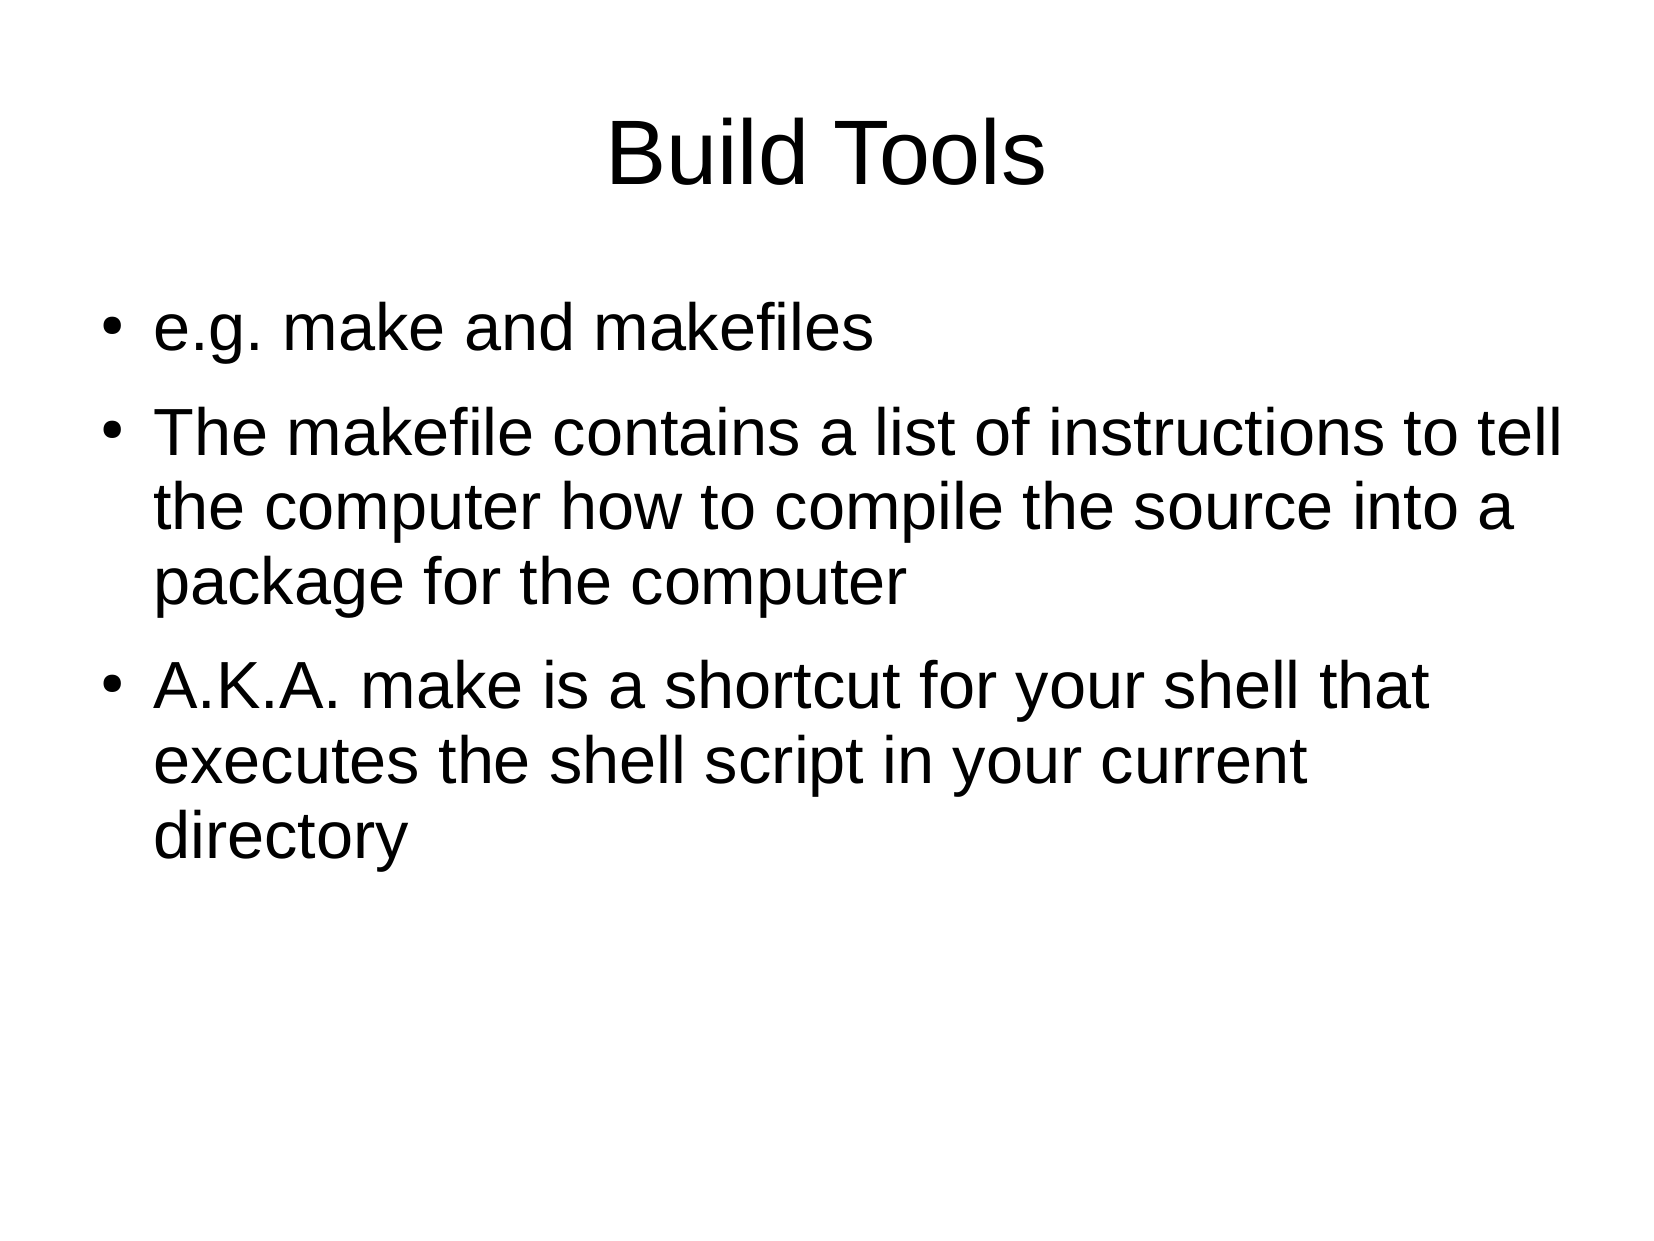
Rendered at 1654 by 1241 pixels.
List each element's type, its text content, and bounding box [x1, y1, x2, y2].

title Build Tools [82, 49, 1571, 257]
list e.g. make and makefiles The makefile contains a list of instructions to tell the computer how to compile the source into a package for the computer A.K.A. make is a shortcut for your shell that executes the shell script in your current directory [82, 290, 1571, 1010]
